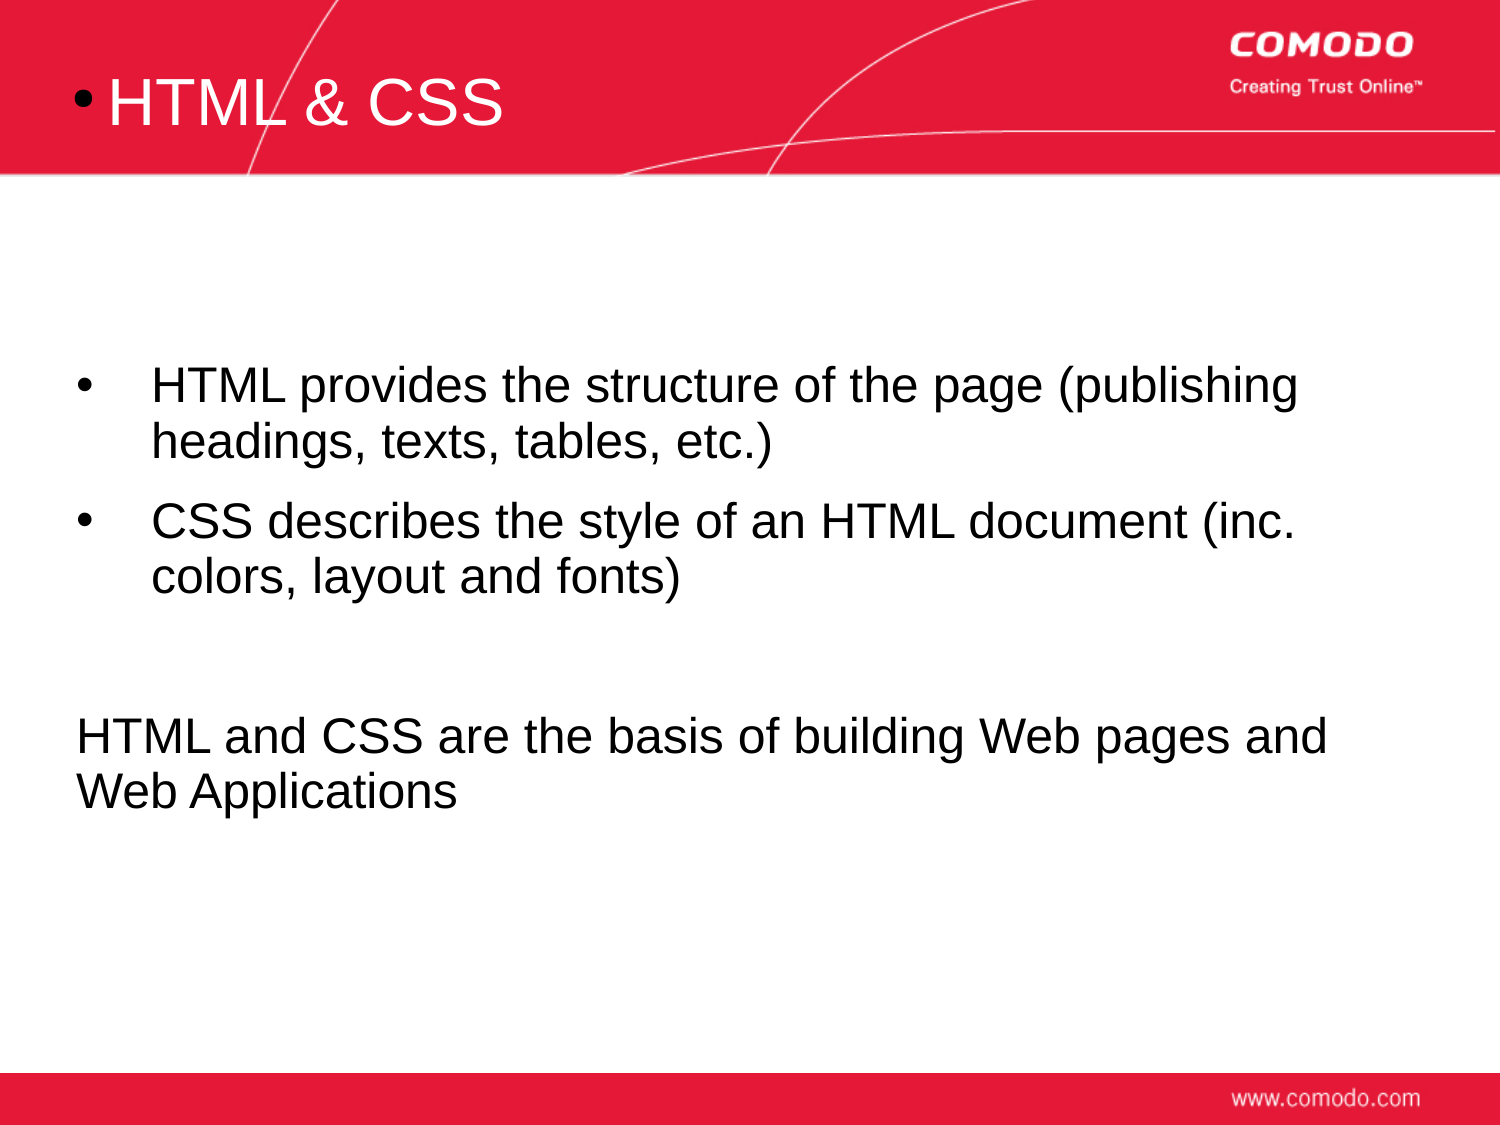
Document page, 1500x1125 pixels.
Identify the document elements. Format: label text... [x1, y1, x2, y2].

picture [0, 0, 1500, 176]
text_box HTML & CSS [71, 37, 1201, 170]
picture [0, 1073, 1500, 1125]
text_box HTML provides the structure of the page (publishing headings, texts, tables, etc.) CSS describes the style of an HTML document (inc. colors, layout and fonts) HTML and CSS are the basis of building Web pages and Web Applications [76, 354, 1426, 1005]
